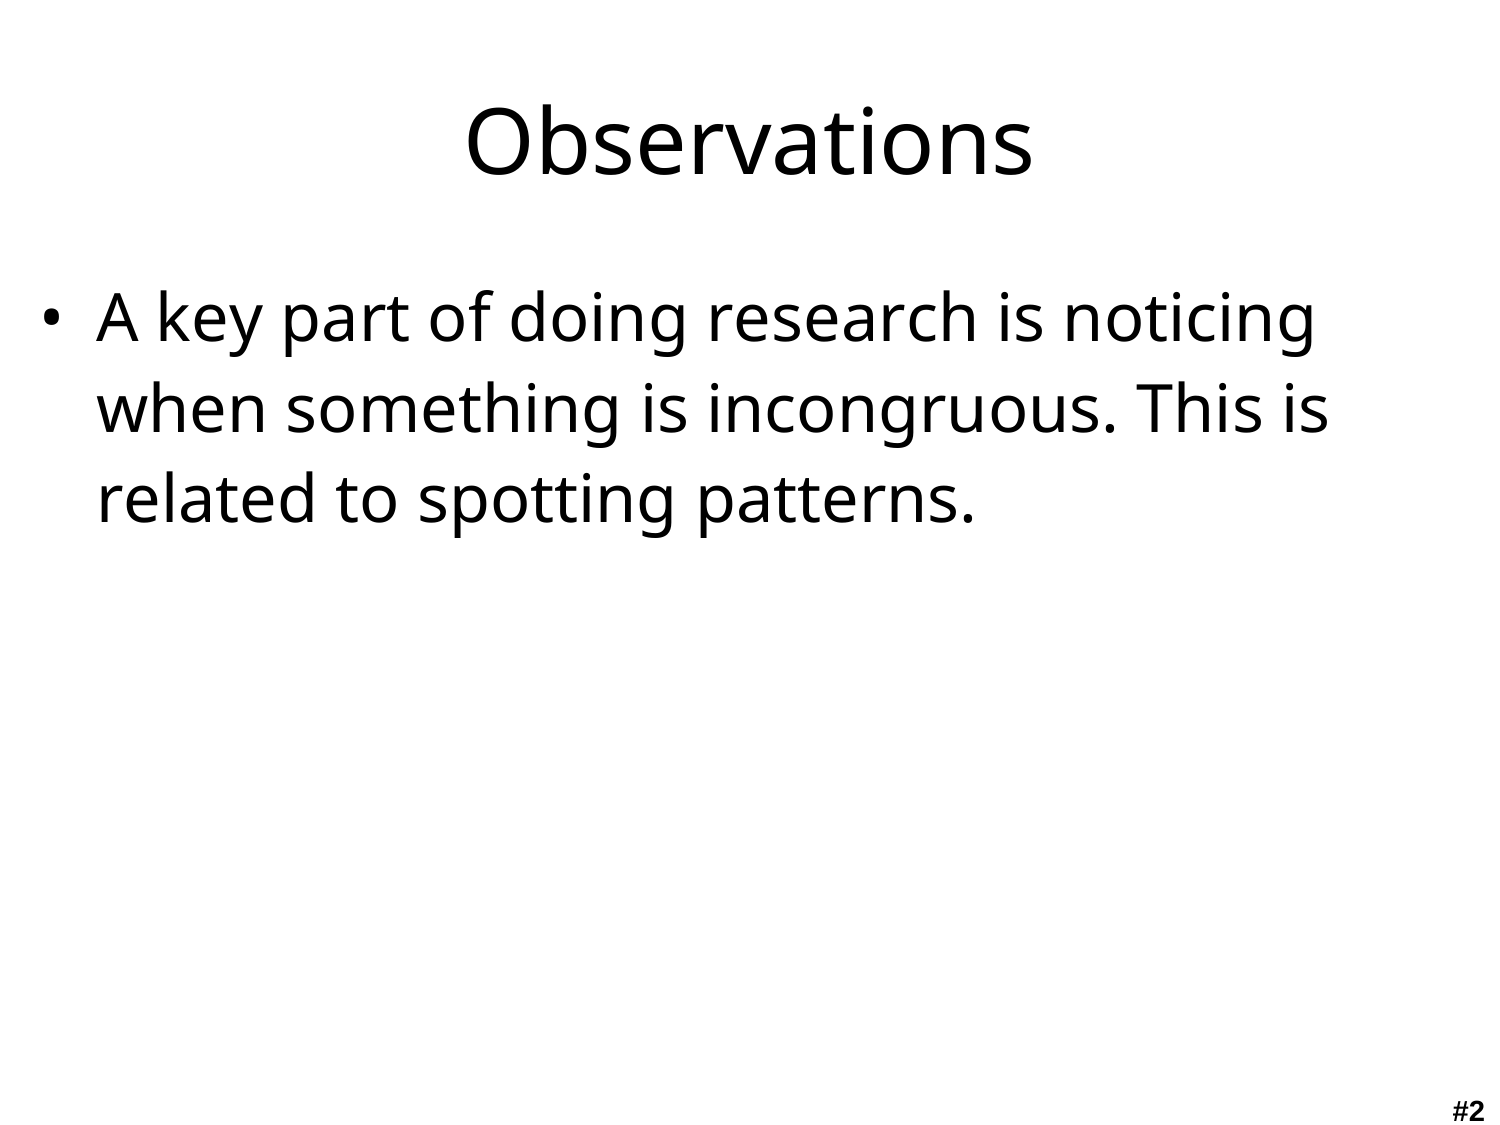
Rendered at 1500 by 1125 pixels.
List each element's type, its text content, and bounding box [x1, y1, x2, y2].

title Observations [24, 45, 1476, 233]
list A key part of doing research is noticing when something is incongruous. This is related to spotting patterns. [24, 262, 1476, 1101]
